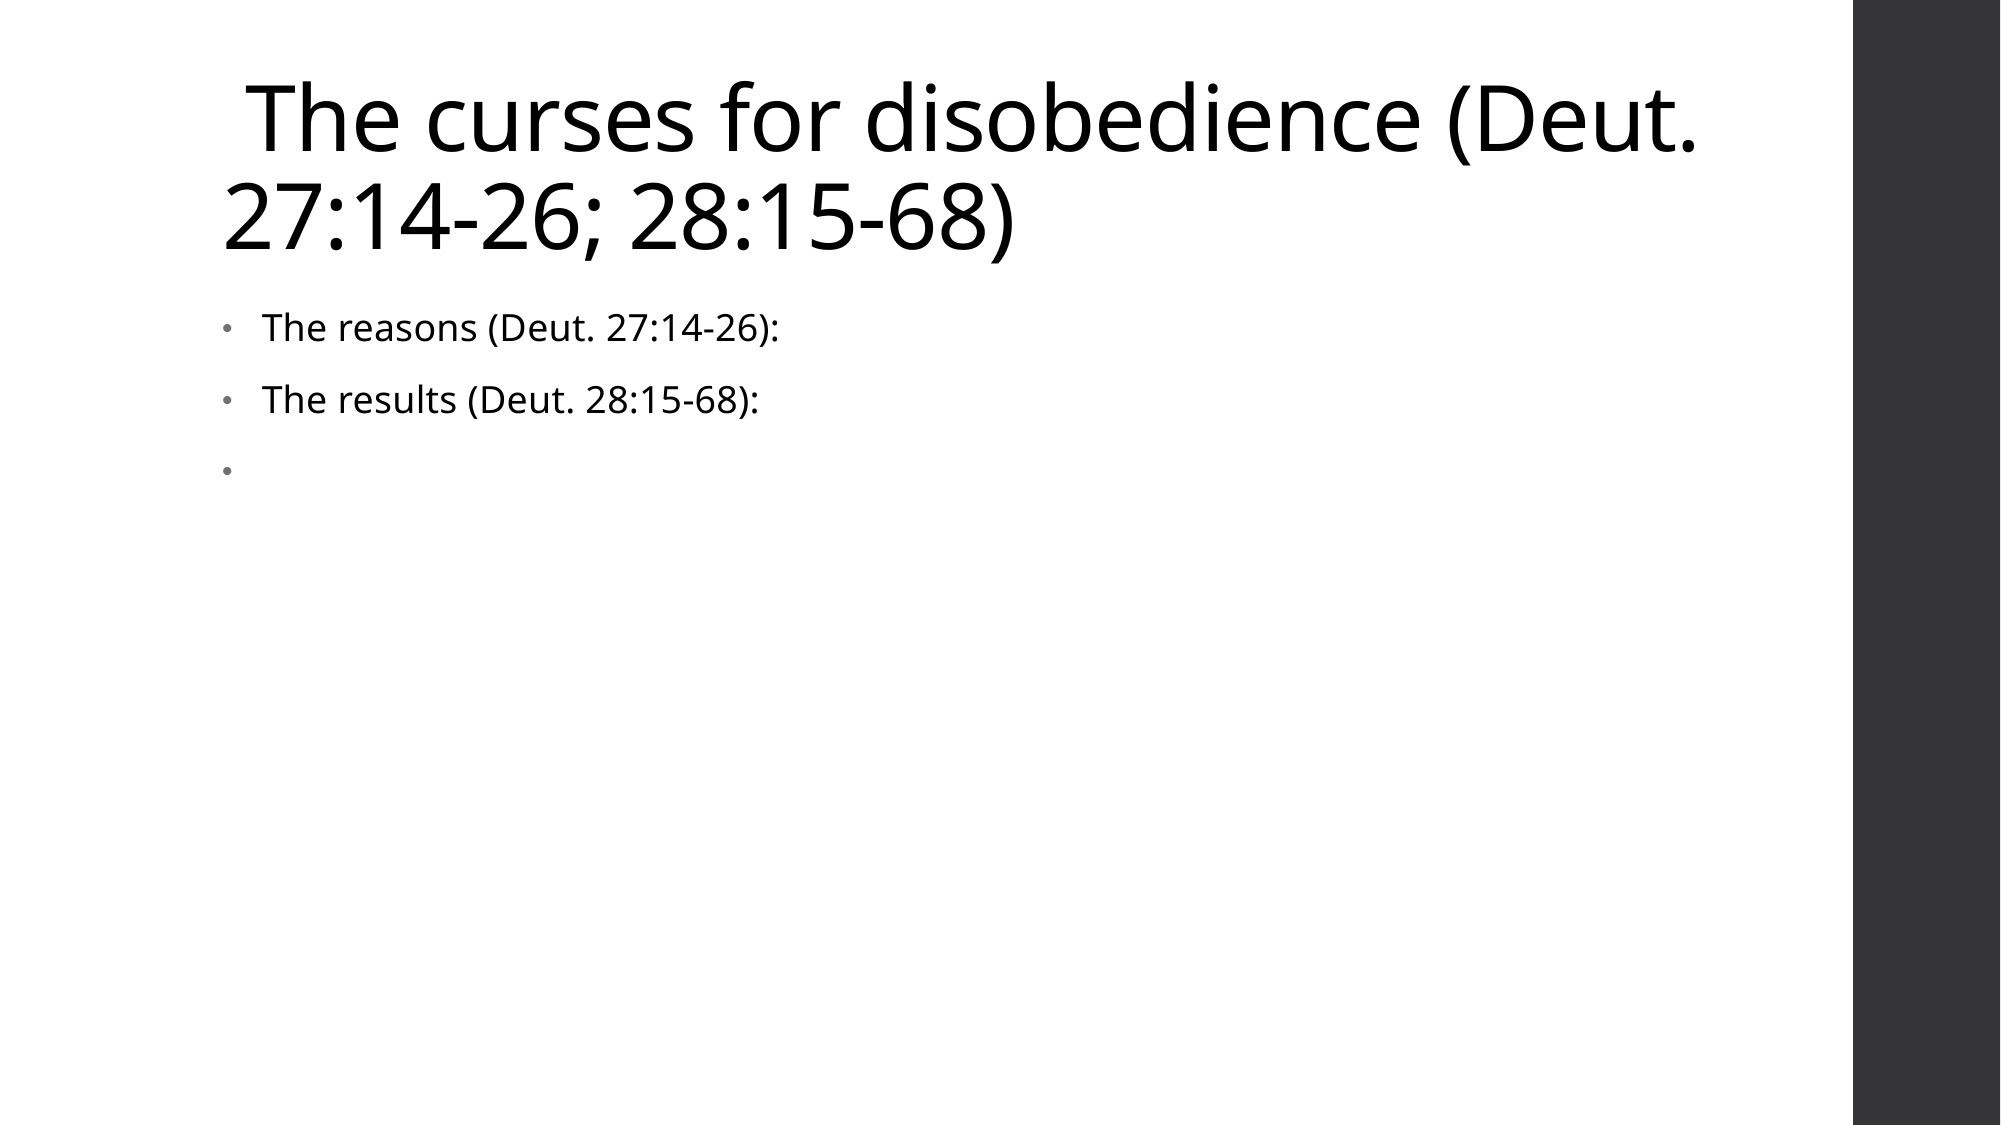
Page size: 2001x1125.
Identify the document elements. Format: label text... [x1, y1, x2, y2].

list The reasons (Deut. 27:14-26): The results (Deut. 28:15-68): [206, 299, 1617, 1014]
title The curses for disobedience (Deut. 27:14-26; 28:15-68) [206, 60, 1797, 278]
